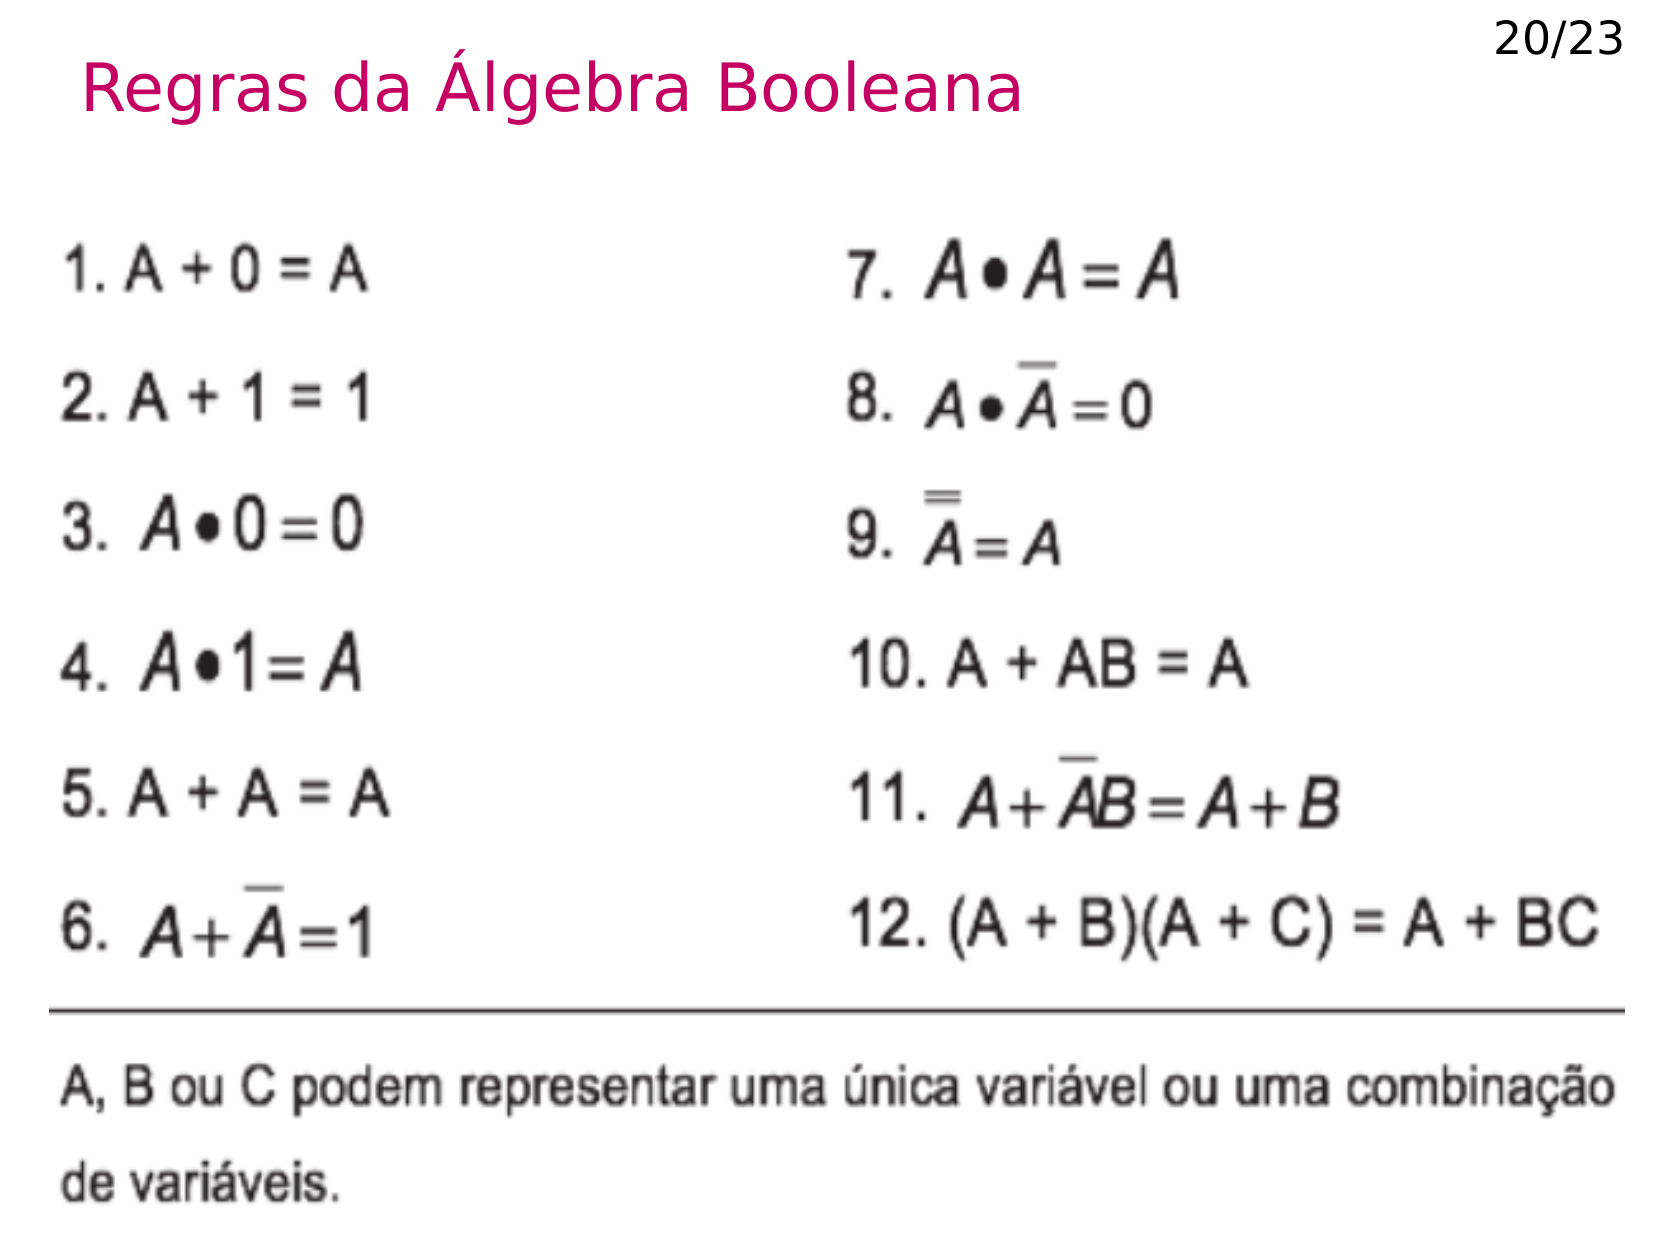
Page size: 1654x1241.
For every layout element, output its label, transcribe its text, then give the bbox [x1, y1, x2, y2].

title Regras da Álgebra Booleana [59, 29, 1625, 148]
picture [49, 236, 1625, 1211]
